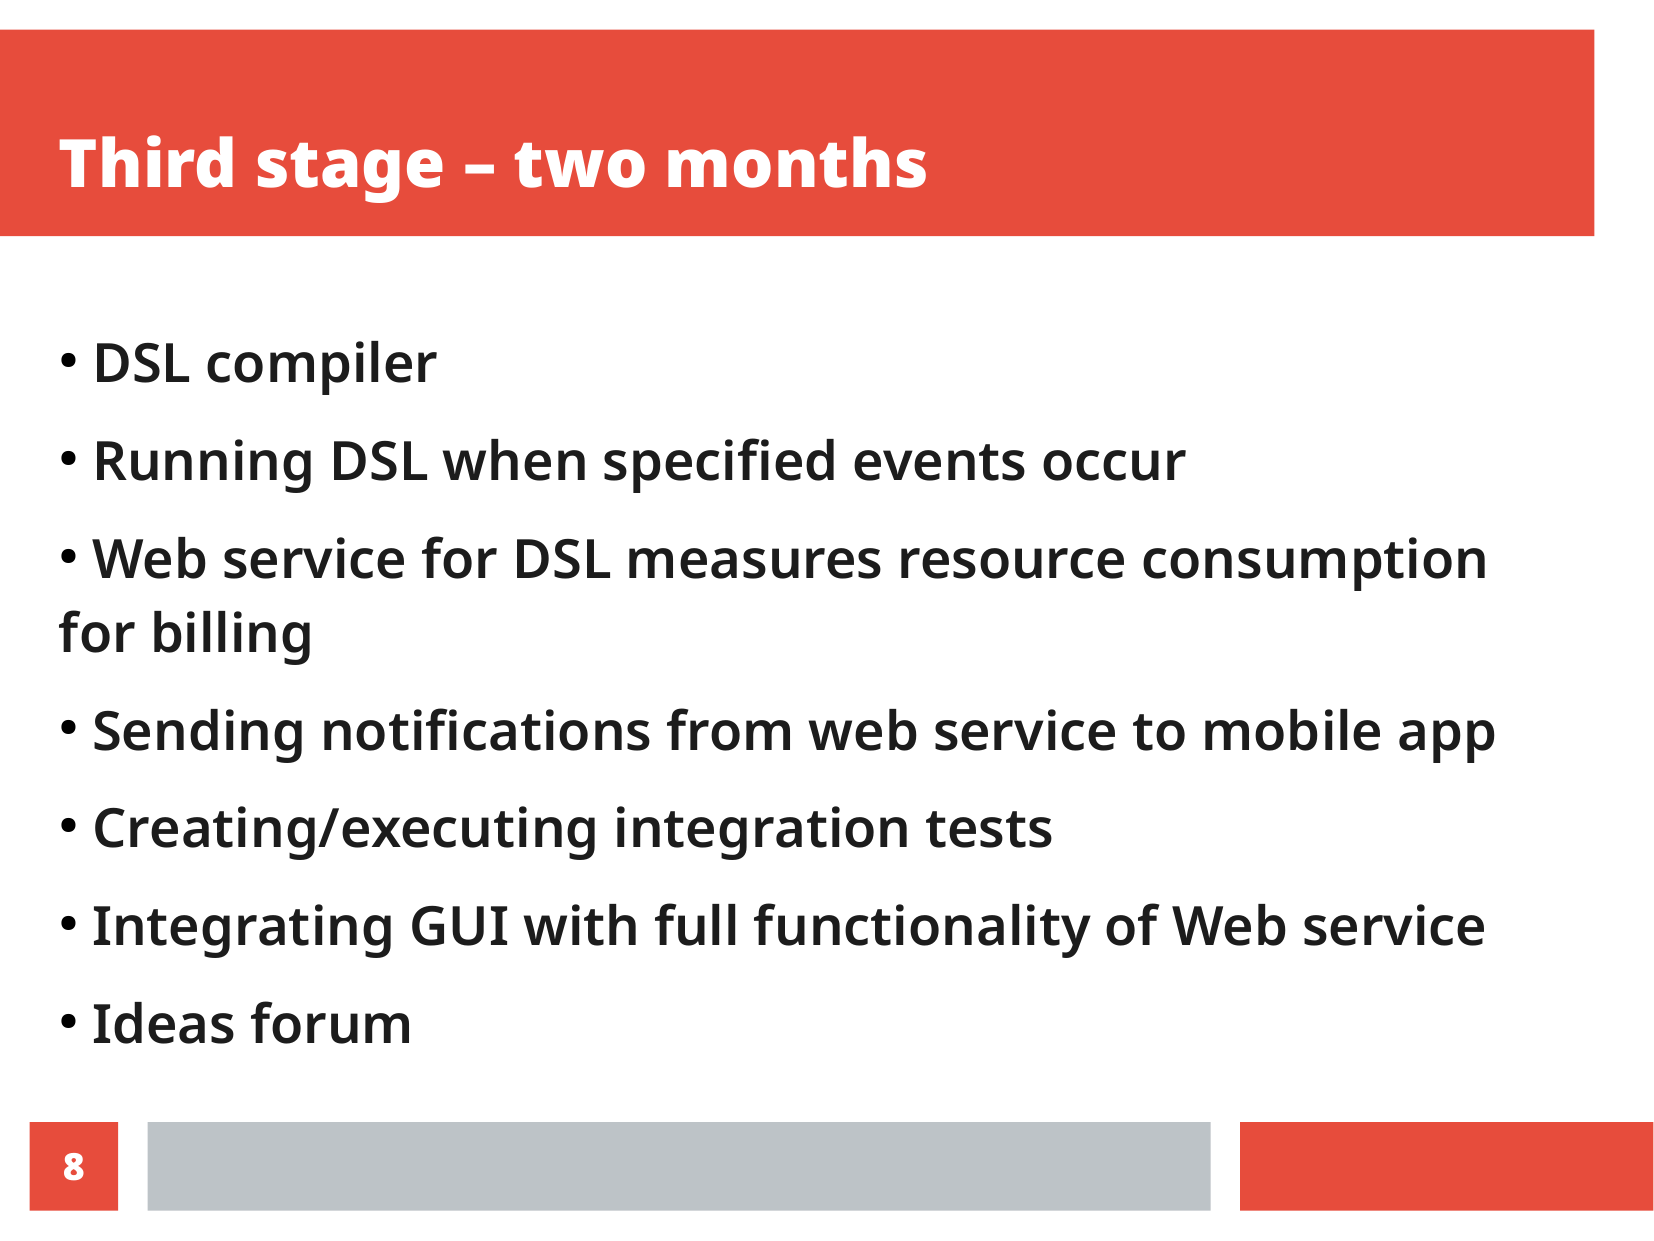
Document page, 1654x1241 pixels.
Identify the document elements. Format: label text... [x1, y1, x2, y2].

title Third stage – two months [59, 59, 1595, 207]
list DSL compiler Running DSL when specified events occur Web service for DSL measures resource consumption for billing Sending notifications from web service to mobile app Creating/executing integration tests Integrating GUI with full functionality of Web service Ideas forum [59, 324, 1565, 1093]
